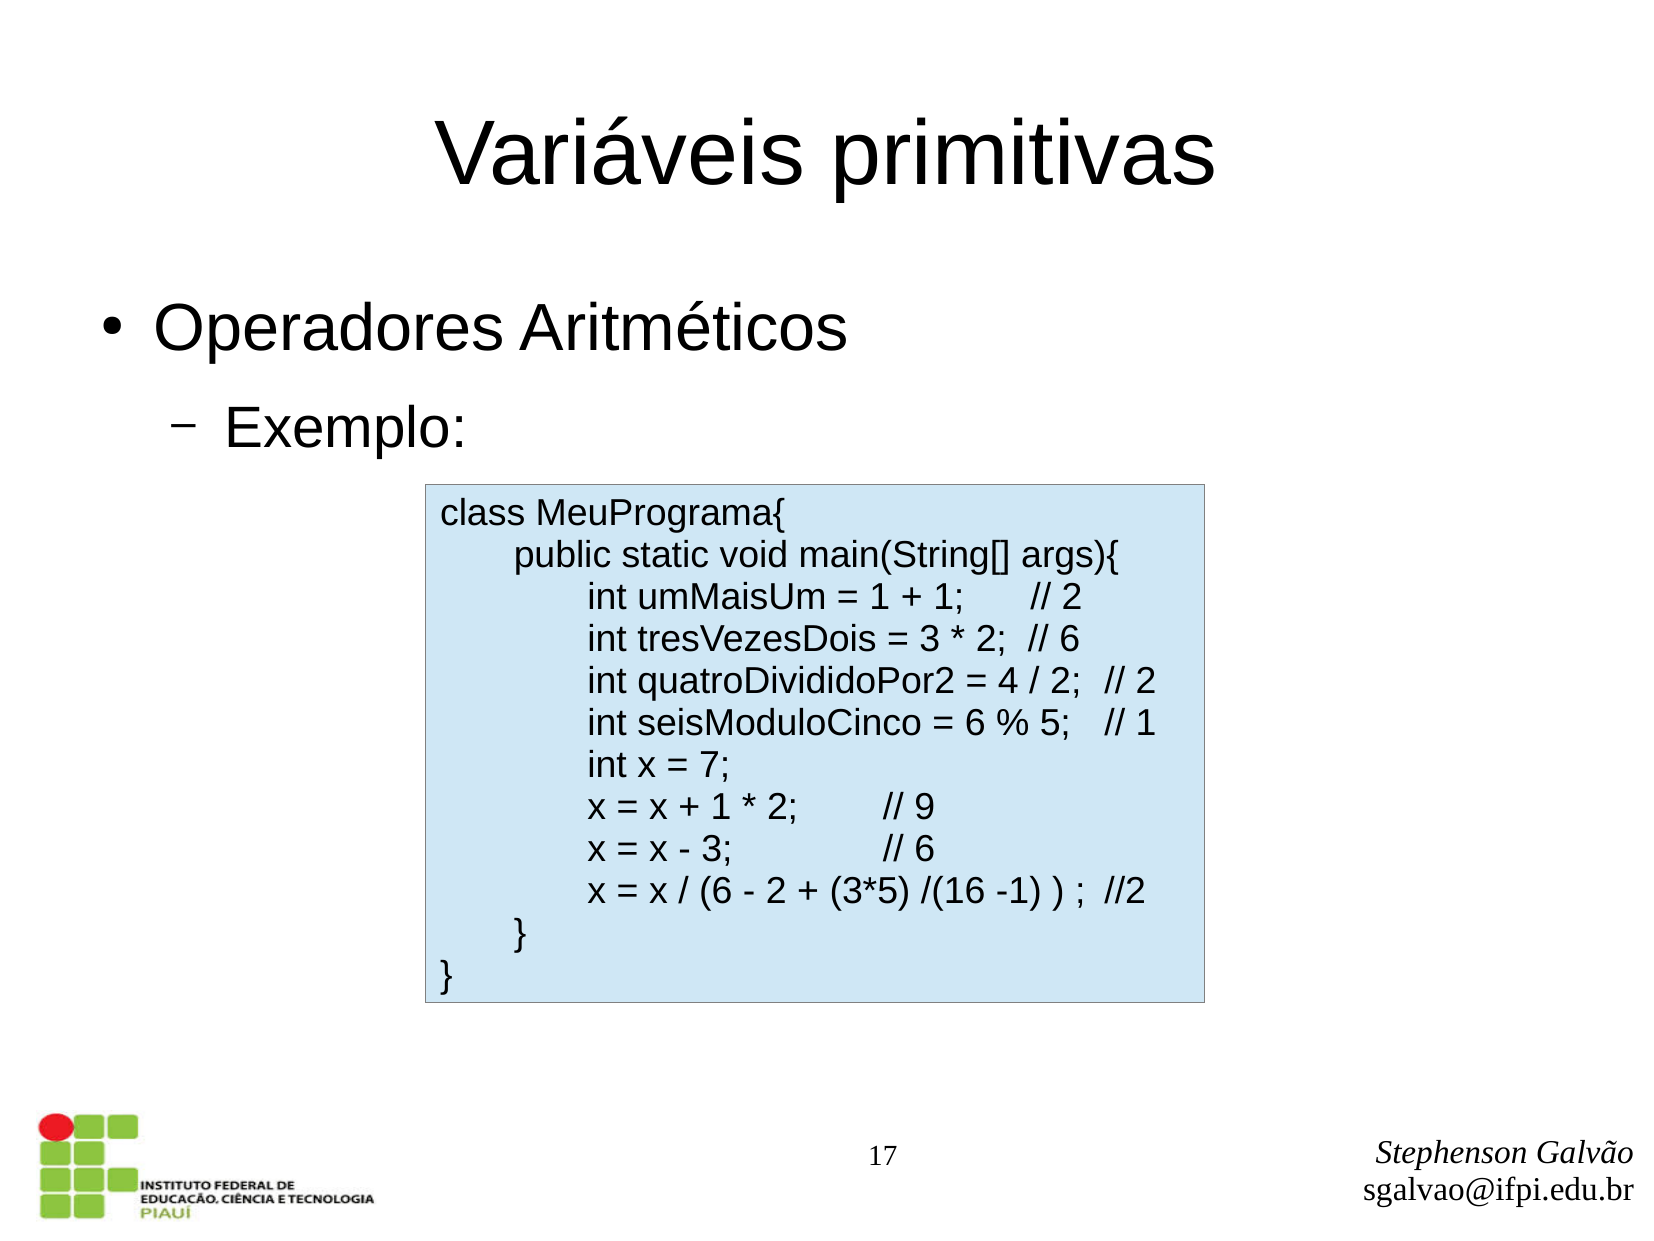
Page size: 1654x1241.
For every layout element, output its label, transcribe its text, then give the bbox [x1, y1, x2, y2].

list Operadores Aritméticos Exemplo: [82, 290, 1538, 1010]
picture [36, 1110, 378, 1229]
title Variáveis primitivas [82, 49, 1571, 257]
text_box class MeuPrograma{ public static void main(String[] args){ int umMaisUm = 1 + 1; // 2 int tresVezesDois = 3 * 2; // 6 int quatroDivididoPor2 = 4 / 2; // 2 int seisModuloCinco = 6 % 5; // 1 int x = 7; x = x + 1 * 2; // 9 x = x - 3; // 6 x = x / (6 - 2 + (3*5) /(16 -1) ) ; //2 } } [425, 484, 1205, 1003]
